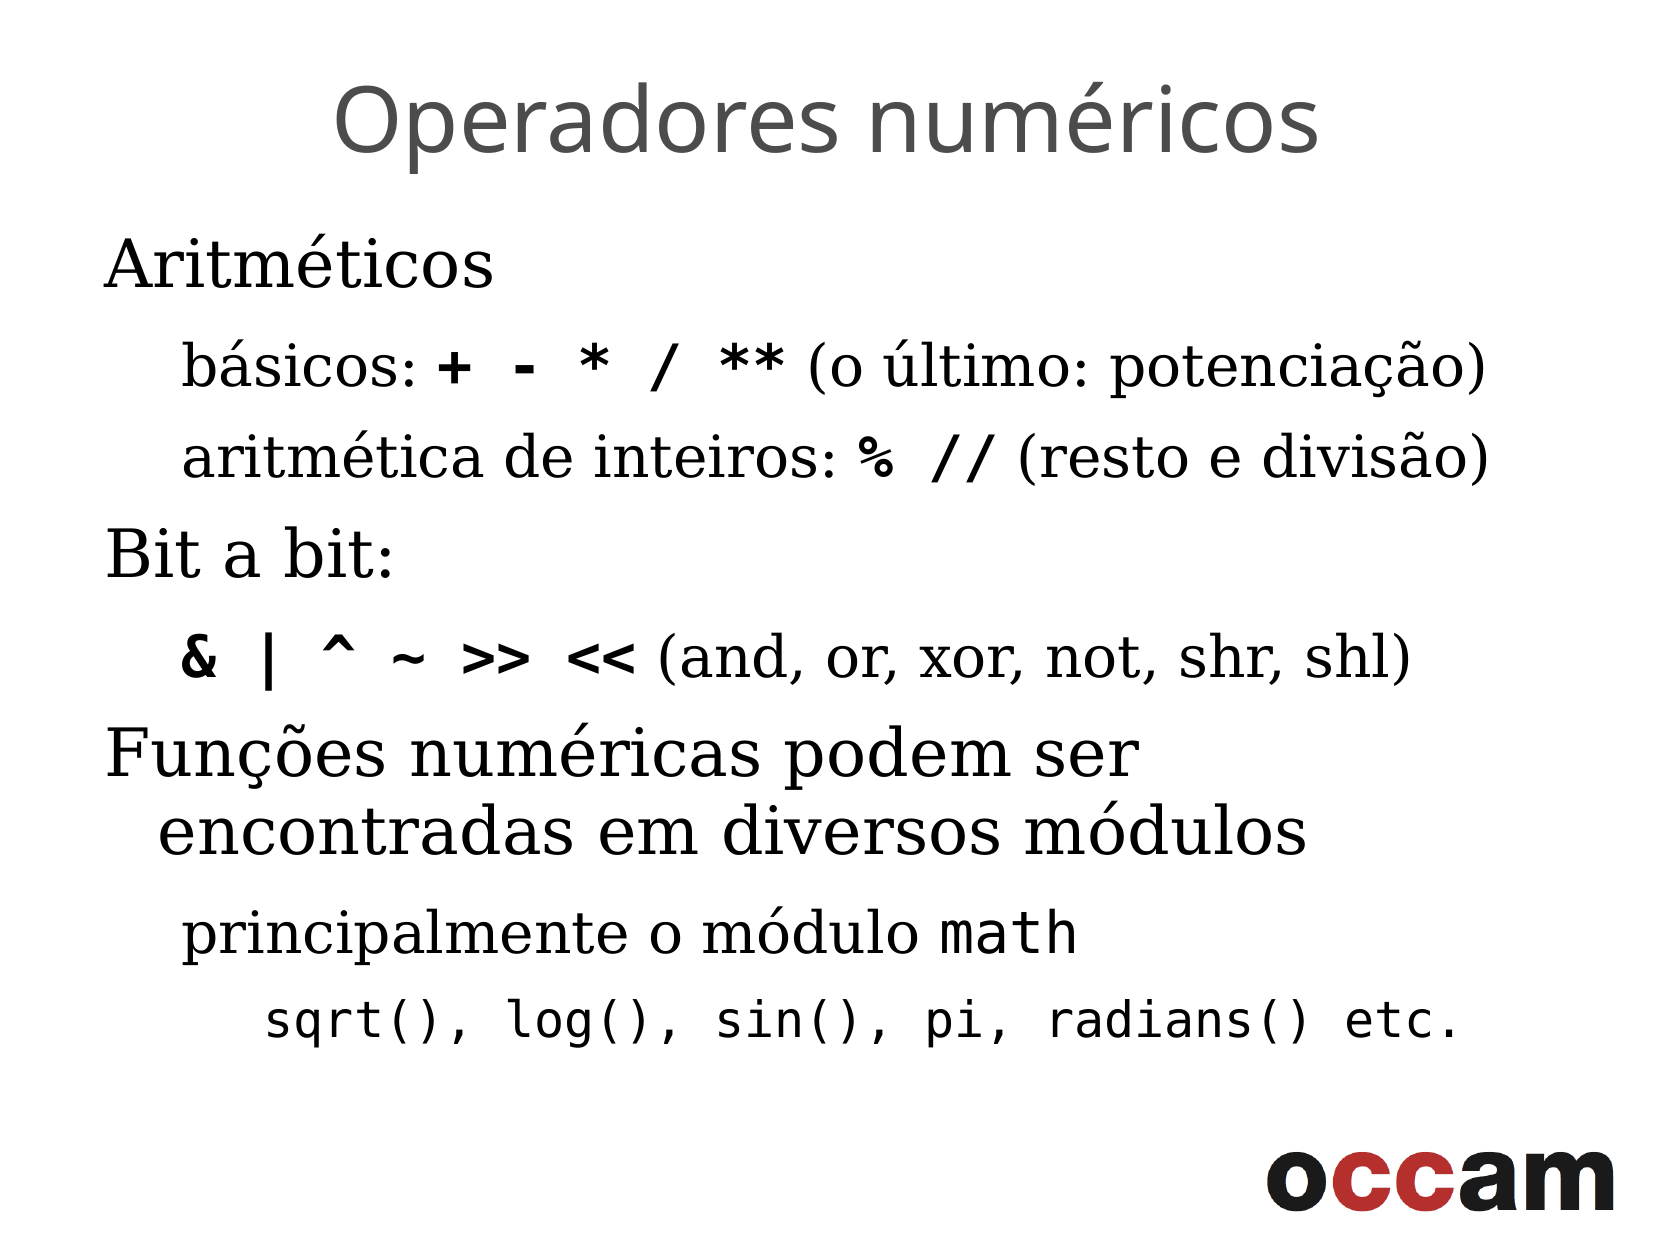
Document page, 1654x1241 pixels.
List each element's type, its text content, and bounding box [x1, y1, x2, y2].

list Aritméticos básicos: + - * / ** (o último: potenciação) aritmética de inteiros: % // (resto e divisão) Bit a bit: & | ^ ~ >> << (and, or, xor, not, shr, shl) Funções numéricas podem ser encontradas em diversos módulos principalmente o módulo math sqrt(), log(), sin(), pi, radians() etc. [86, 225, 1576, 1088]
picture [1237, 1122, 1643, 1241]
title Operadores numéricos [82, 13, 1571, 222]
